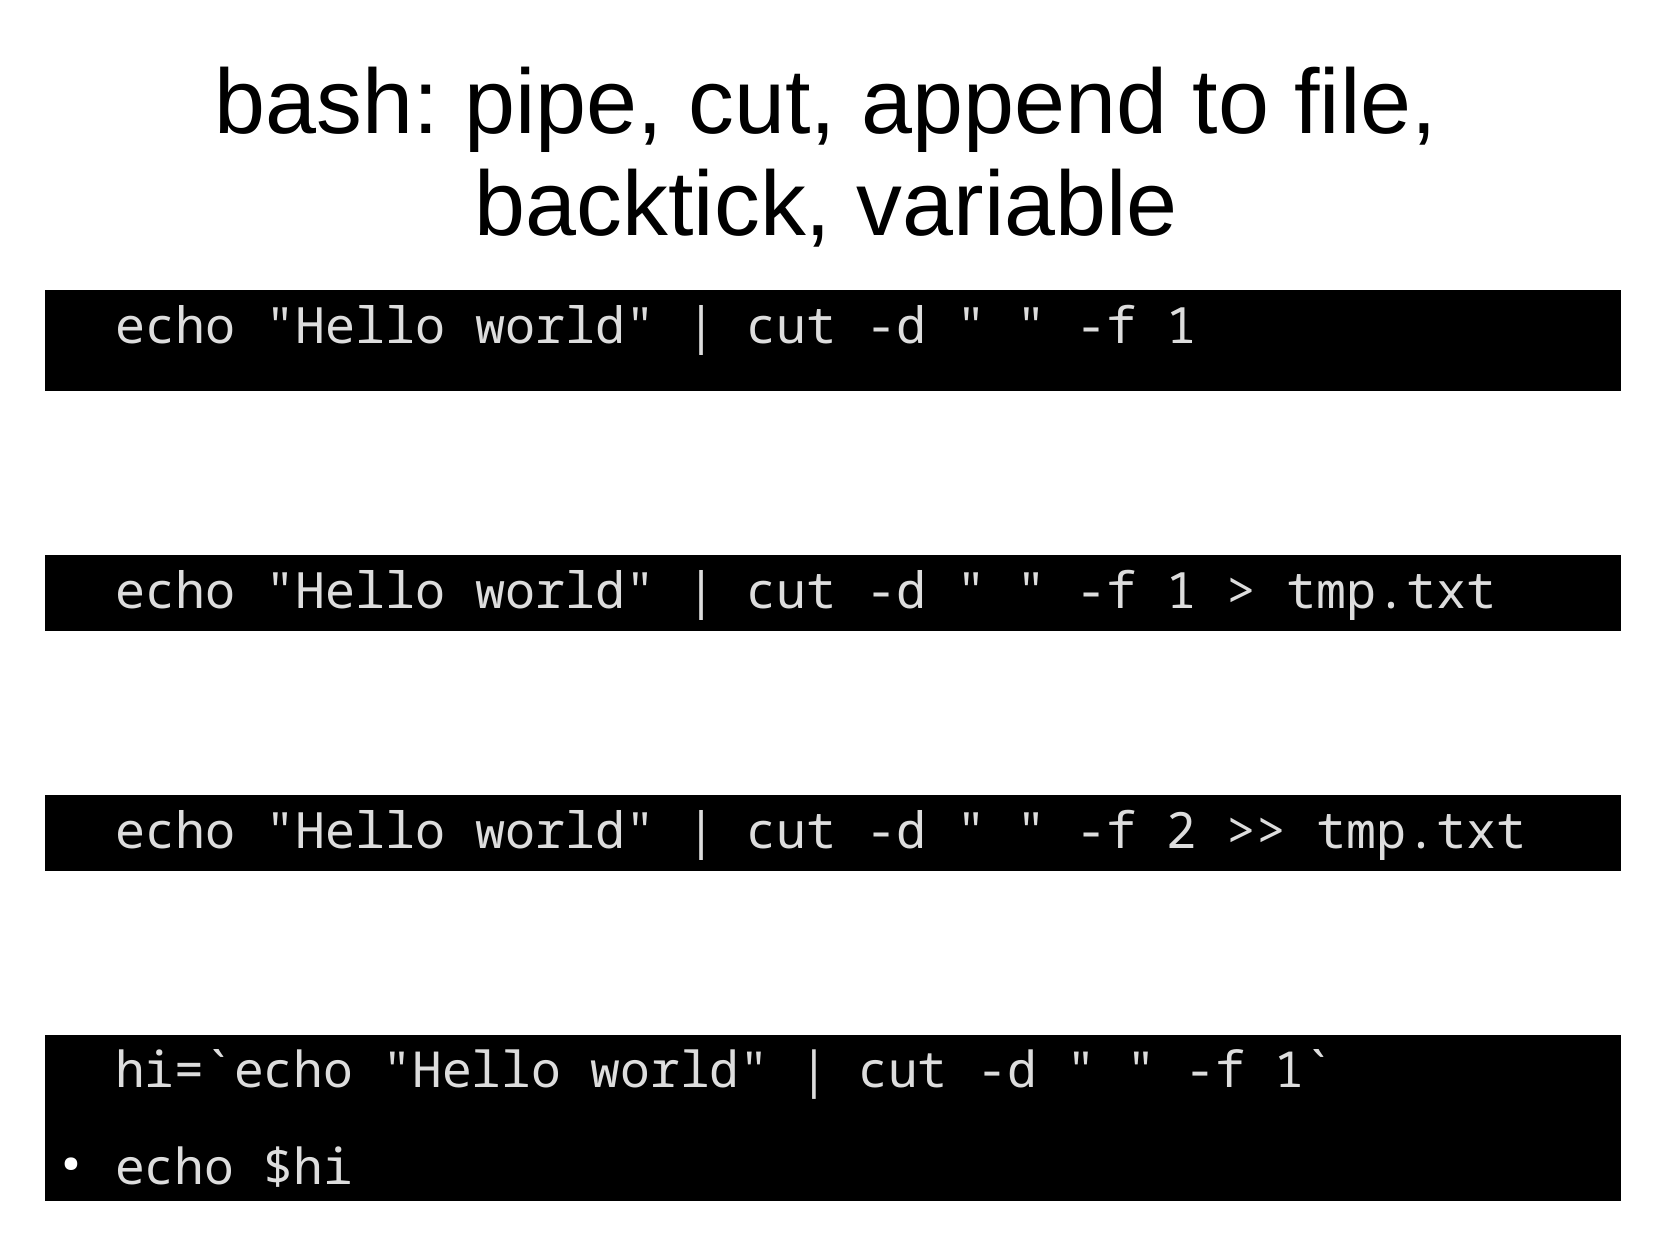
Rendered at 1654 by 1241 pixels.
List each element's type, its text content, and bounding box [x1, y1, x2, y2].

list echo "Hello world" | cut -d " " -f 1 [45, 290, 1621, 391]
list echo "Hello world" | cut -d " " -f 1 > tmp.txt [45, 555, 1621, 631]
list echo "Hello world" | cut -d " " -f 2 >> tmp.txt [45, 795, 1621, 871]
title bash: pipe, cut, append to file, backtick, variable [82, 49, 1571, 257]
list hi=`echo "Hello world" | cut -d " " -f 1` echo $hi [45, 1035, 1621, 1201]
